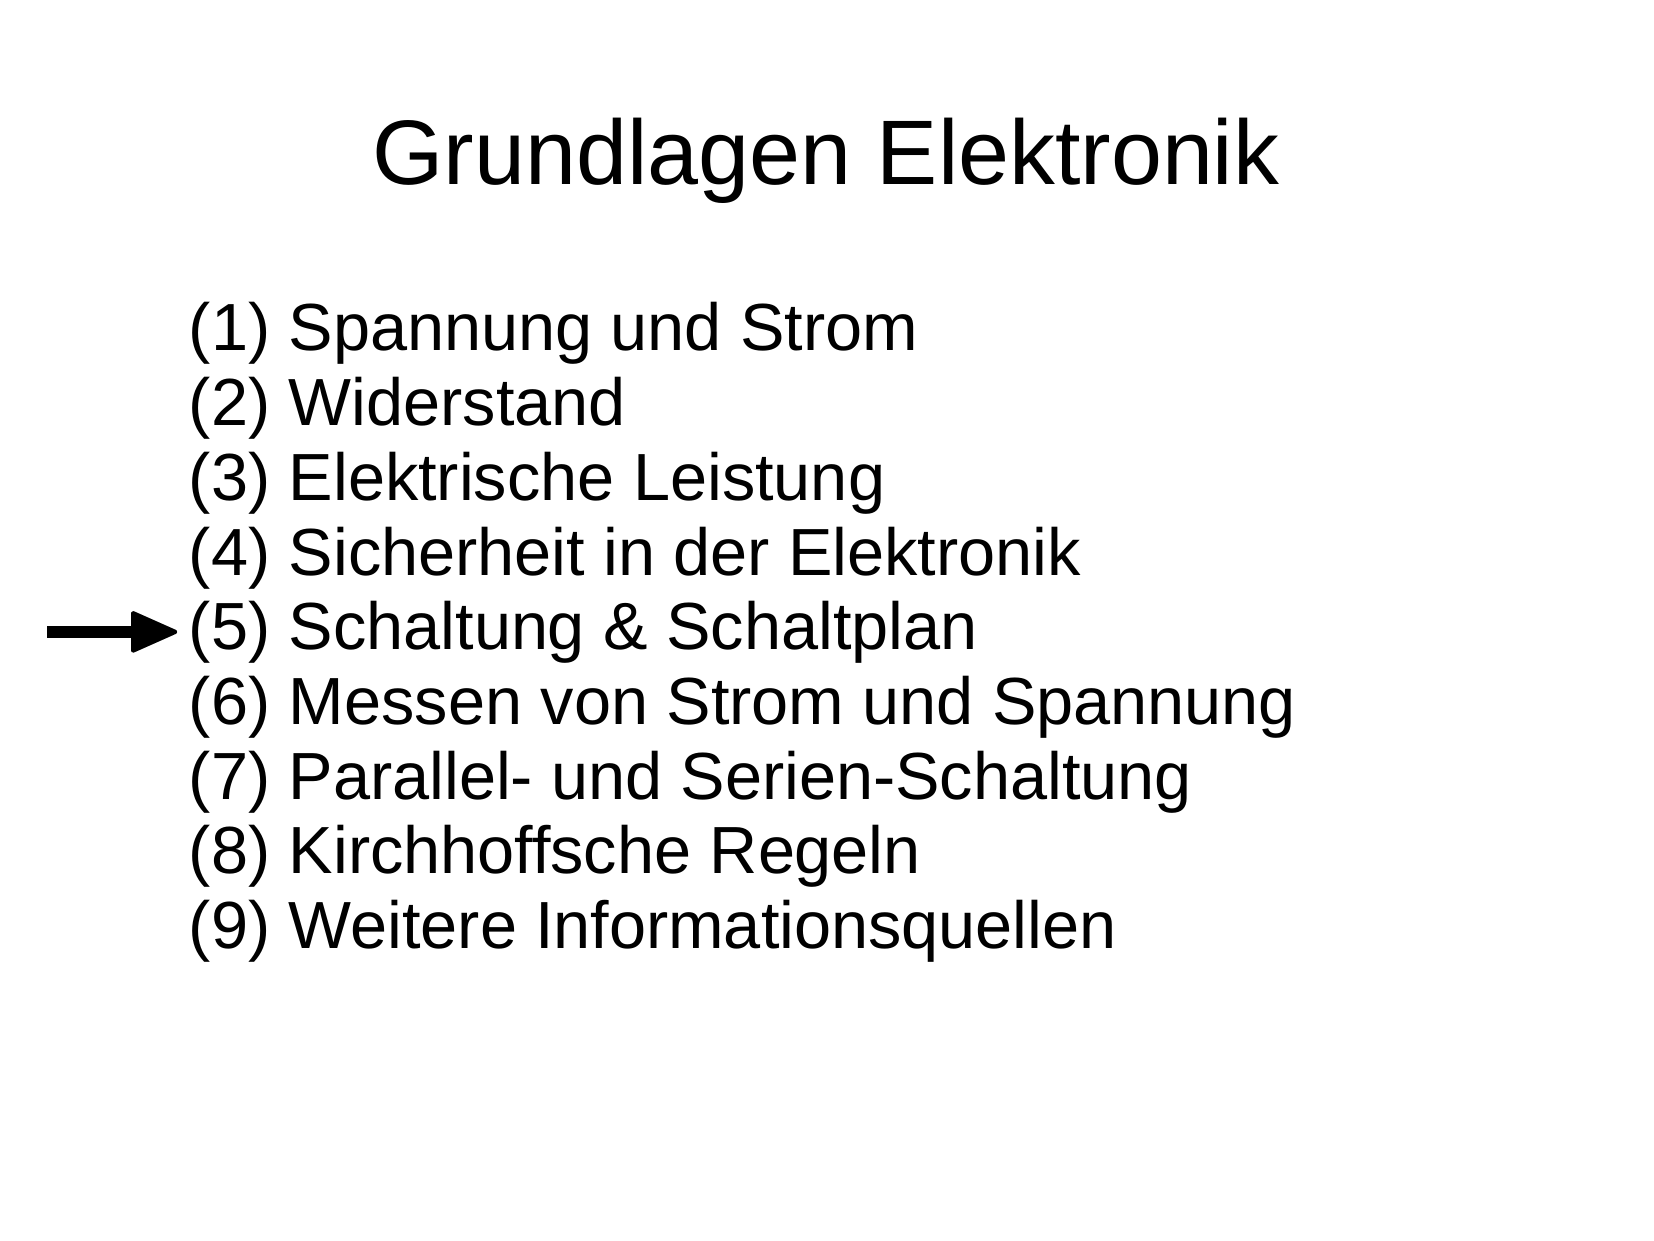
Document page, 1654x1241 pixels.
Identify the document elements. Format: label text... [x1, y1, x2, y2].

title Grundlagen Elektronik [82, 49, 1571, 257]
subtitle Spannung und Strom Widerstand Elektrische Leistung Sicherheit in der Elektronik Schaltung & Schaltplan Messen von Strom und Spannung Parallel- und Serien-Schaltung Kirchhoffsche Regeln Weitere Informationsquellen [188, 290, 1571, 1010]
